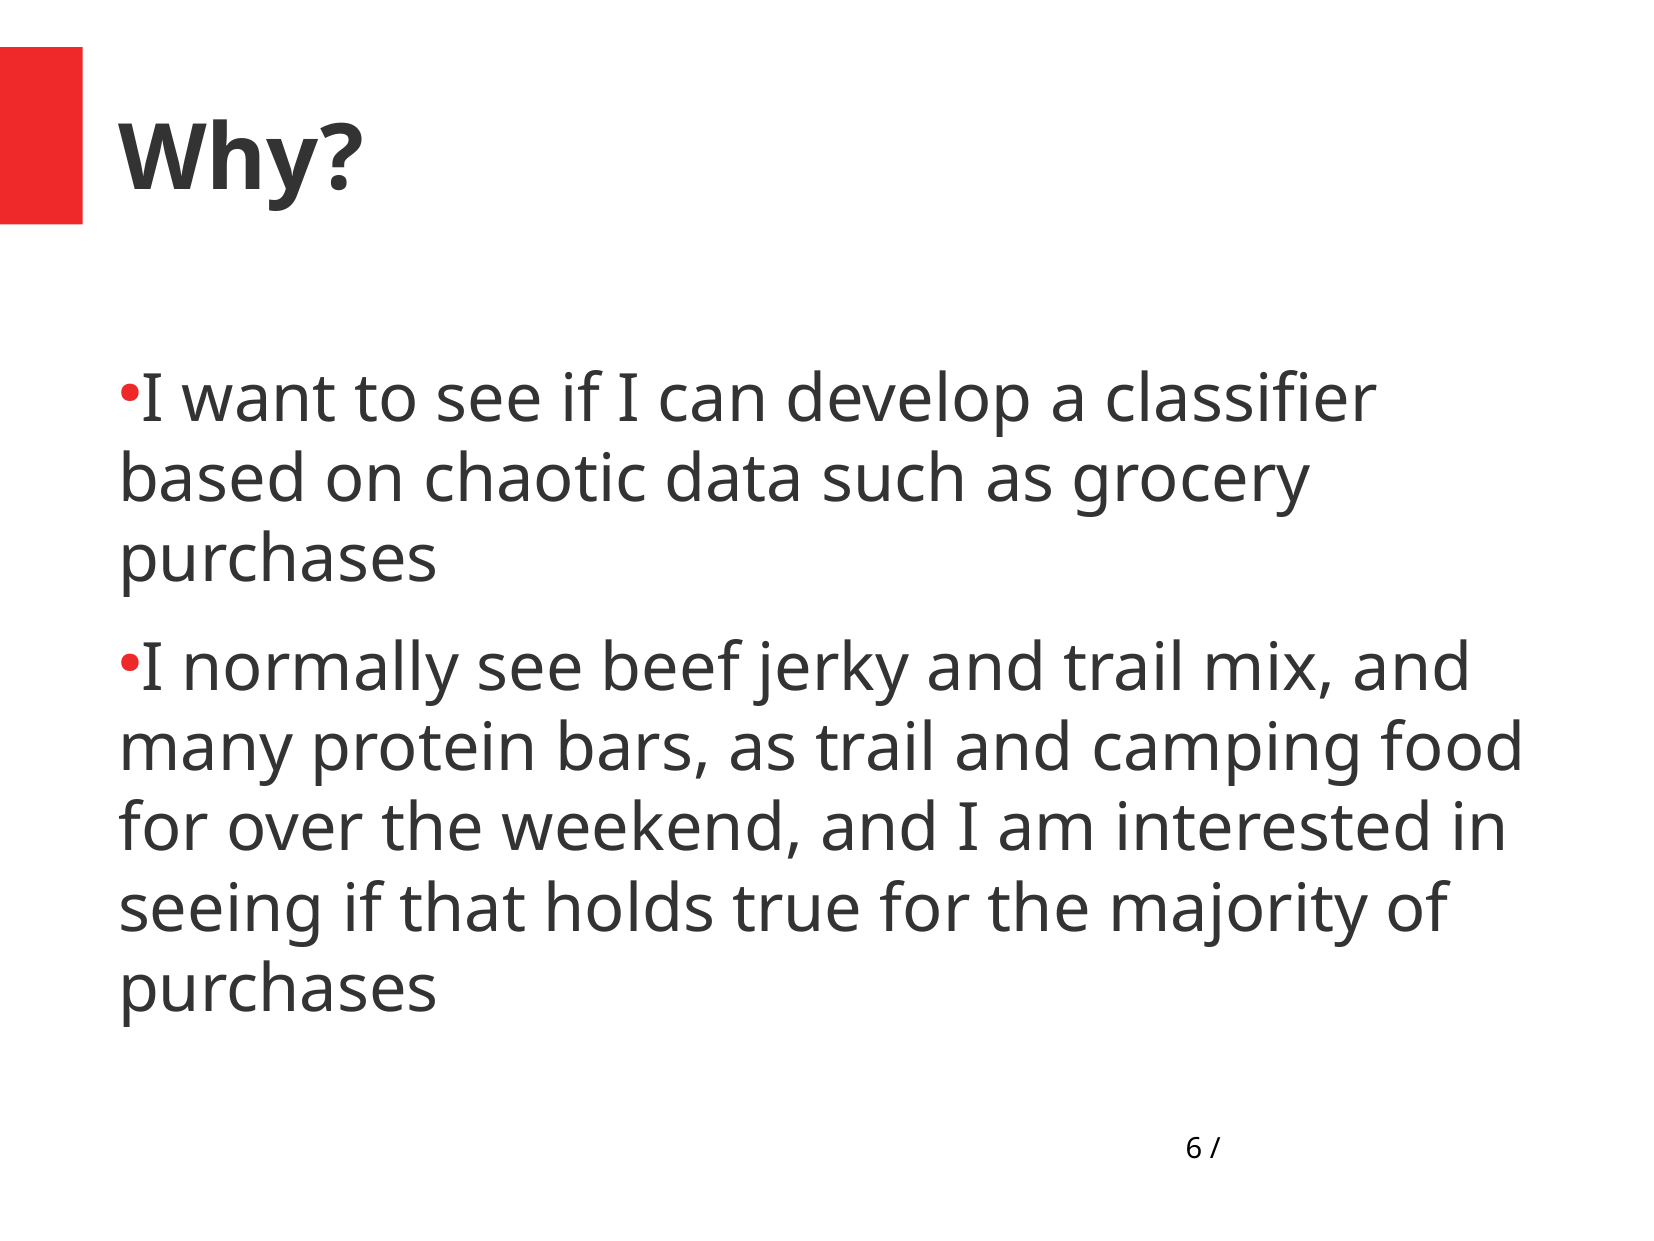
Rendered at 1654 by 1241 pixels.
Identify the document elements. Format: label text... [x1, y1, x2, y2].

title Why? [118, 49, 1571, 257]
text_box / [1185, 1129, 1571, 1216]
list I want to see if I can develop a classifier based on chaotic data such as grocery purchases I normally see beef jerky and trail mix, and many protein bars, as trail and camping food for over the weekend, and I am interested in seeing if that holds true for the majority of purchases [118, 354, 1536, 1074]
